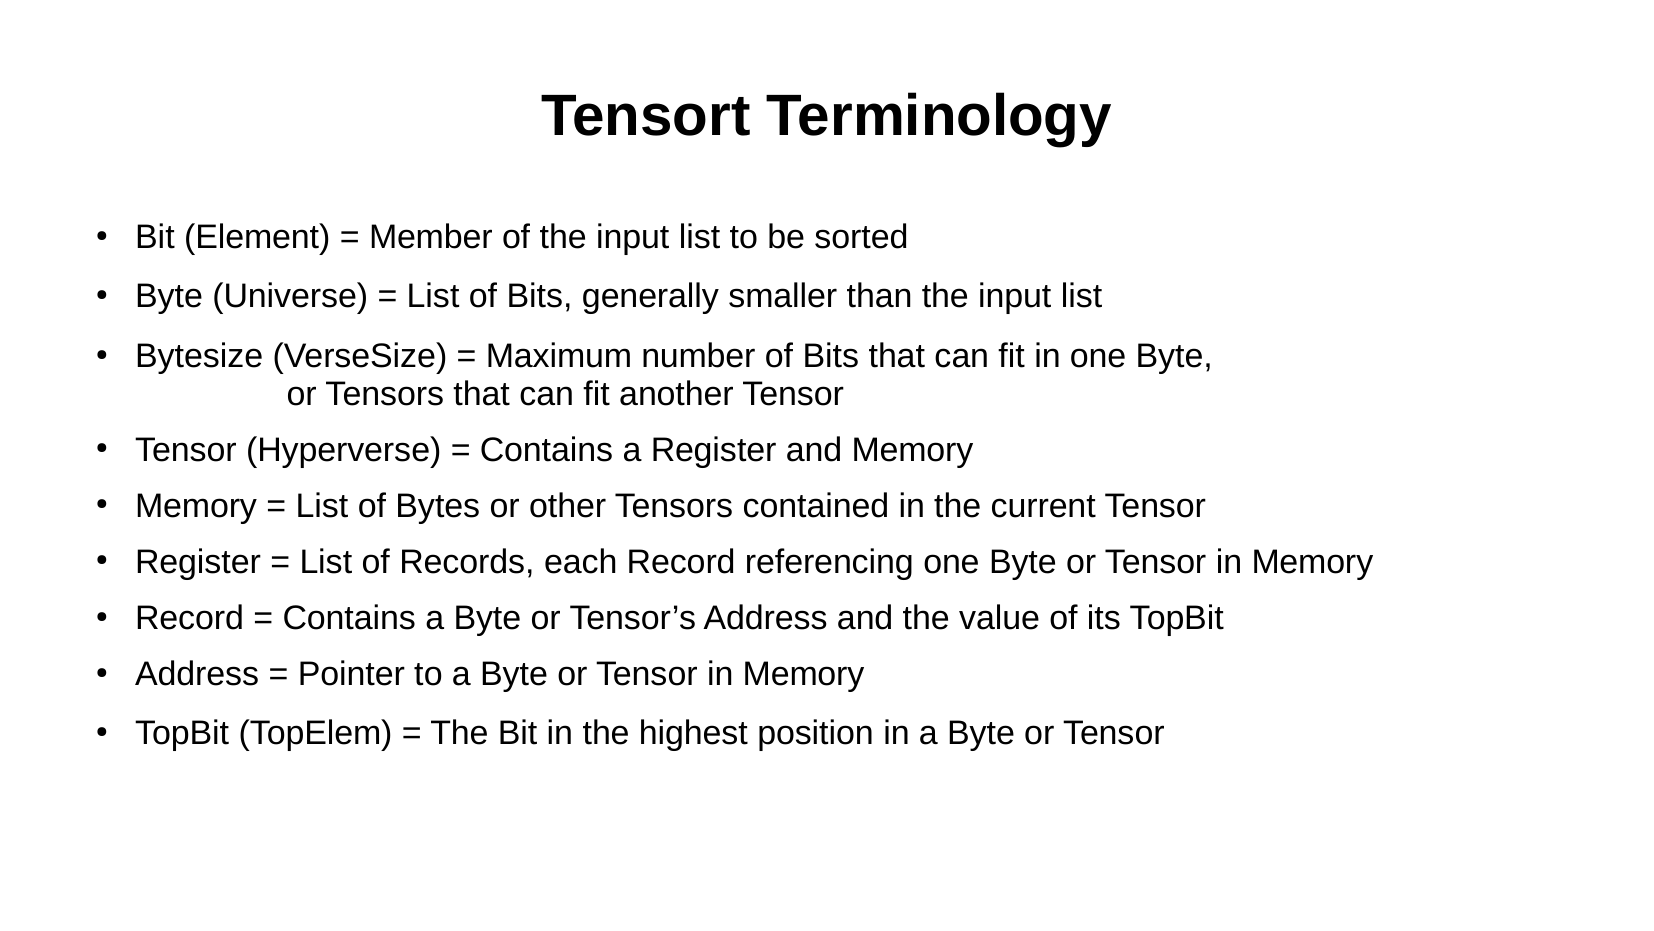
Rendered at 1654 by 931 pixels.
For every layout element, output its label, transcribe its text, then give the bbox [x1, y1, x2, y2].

title Tensort Terminology [82, 37, 1571, 193]
list Bit (Element) = Member of the input list to be sorted Byte (Universe) = List of Bits, generally smaller than the input list Bytesize (VerseSize) = Maximum number of Bits that can fit in one Byte, or Tensors that can fit another Tensor Tensor (Hyperverse) = Contains a Register and Memory Memory = List of Bytes or other Tensors contained in the current Tensor Register = List of Records, each Record referencing one Byte or Tensor in Memory Record = Contains a Byte or Tensor’s Address and the value of its TopBit Address = Pointer to a Byte or Tensor in Memory TopBit (TopElem) = The Bit in the highest position in a Byte or Tensor [82, 217, 1388, 758]
